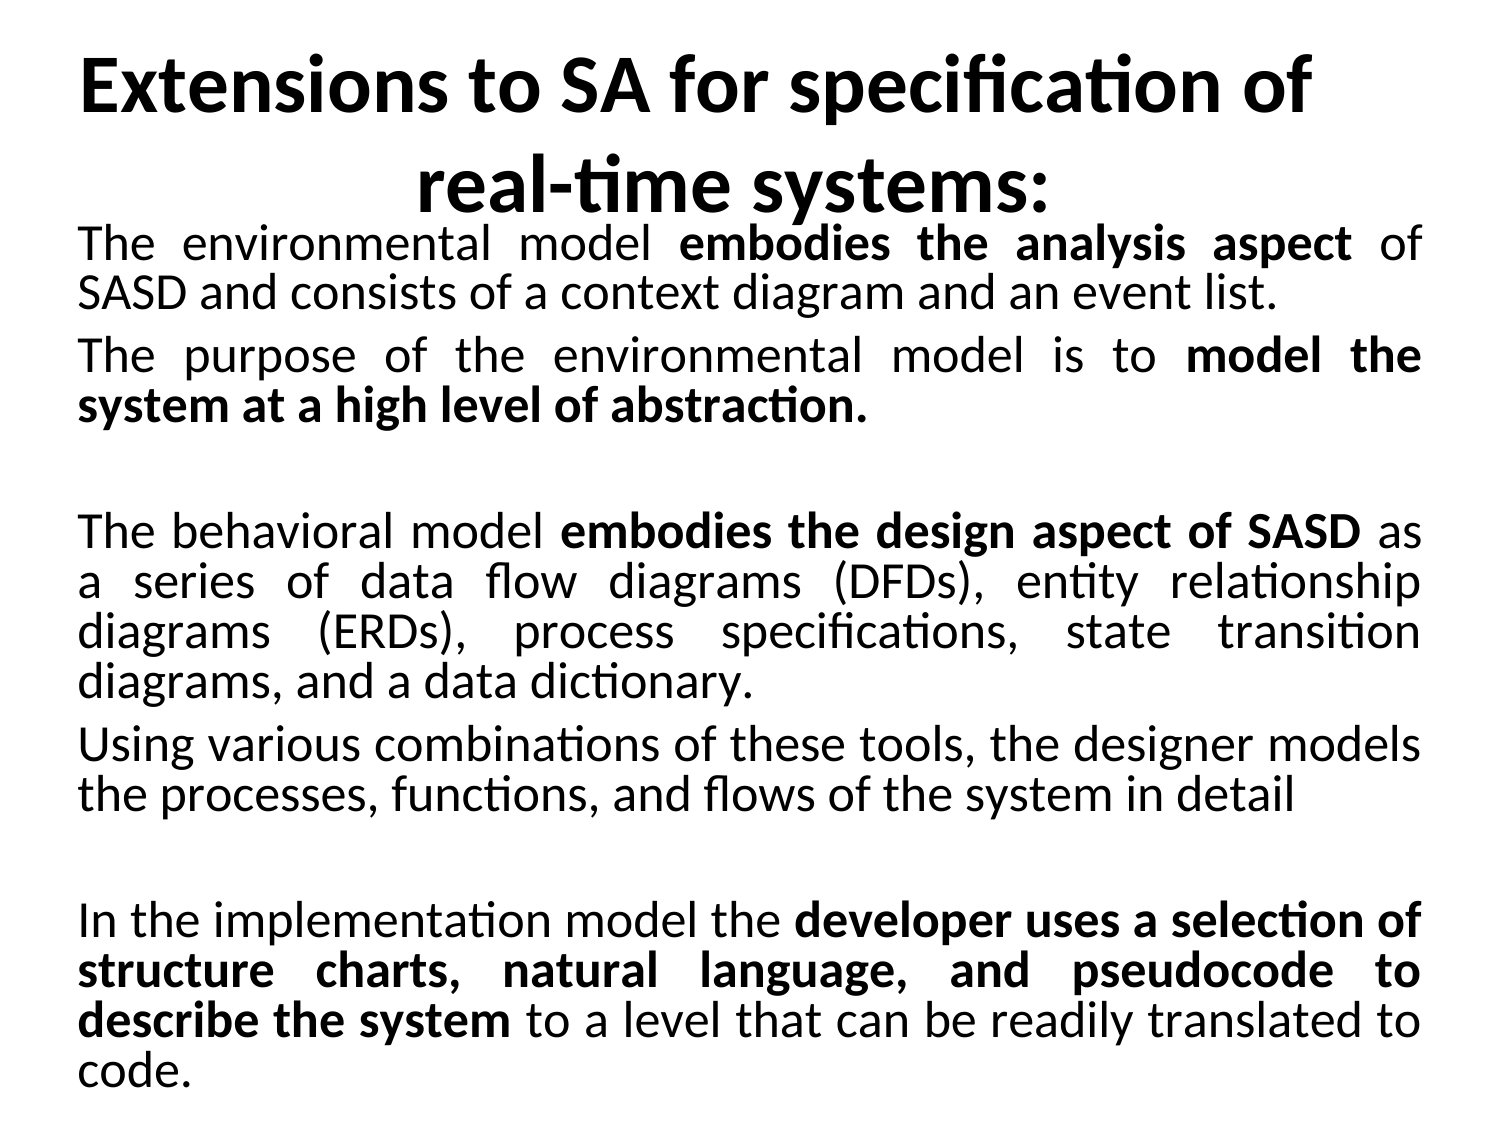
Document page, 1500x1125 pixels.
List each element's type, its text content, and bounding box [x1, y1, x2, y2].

subtitle The environmental model embodies the analysis aspect of SASD and consists of a context diagram and an event list. The purpose of the environmental model is to model the system at a high level of abstraction. The behavioral model embodies the design aspect of SASD as a series of data flow diagrams (DFDs), entity relationship diagrams (ERDs), process specifications, state transition diagrams, and a data dictionary. Using various combinations of these tools, the designer models the processes, functions, and flows of the system in detail In the implementation model the developer uses a selection of structure charts, natural language, and pseudocode to describe the system to a level that can be readily translated to code. [62, 212, 1438, 1125]
title Extensions to SA for specification of real-time systems: [0, 21, 1488, 238]
